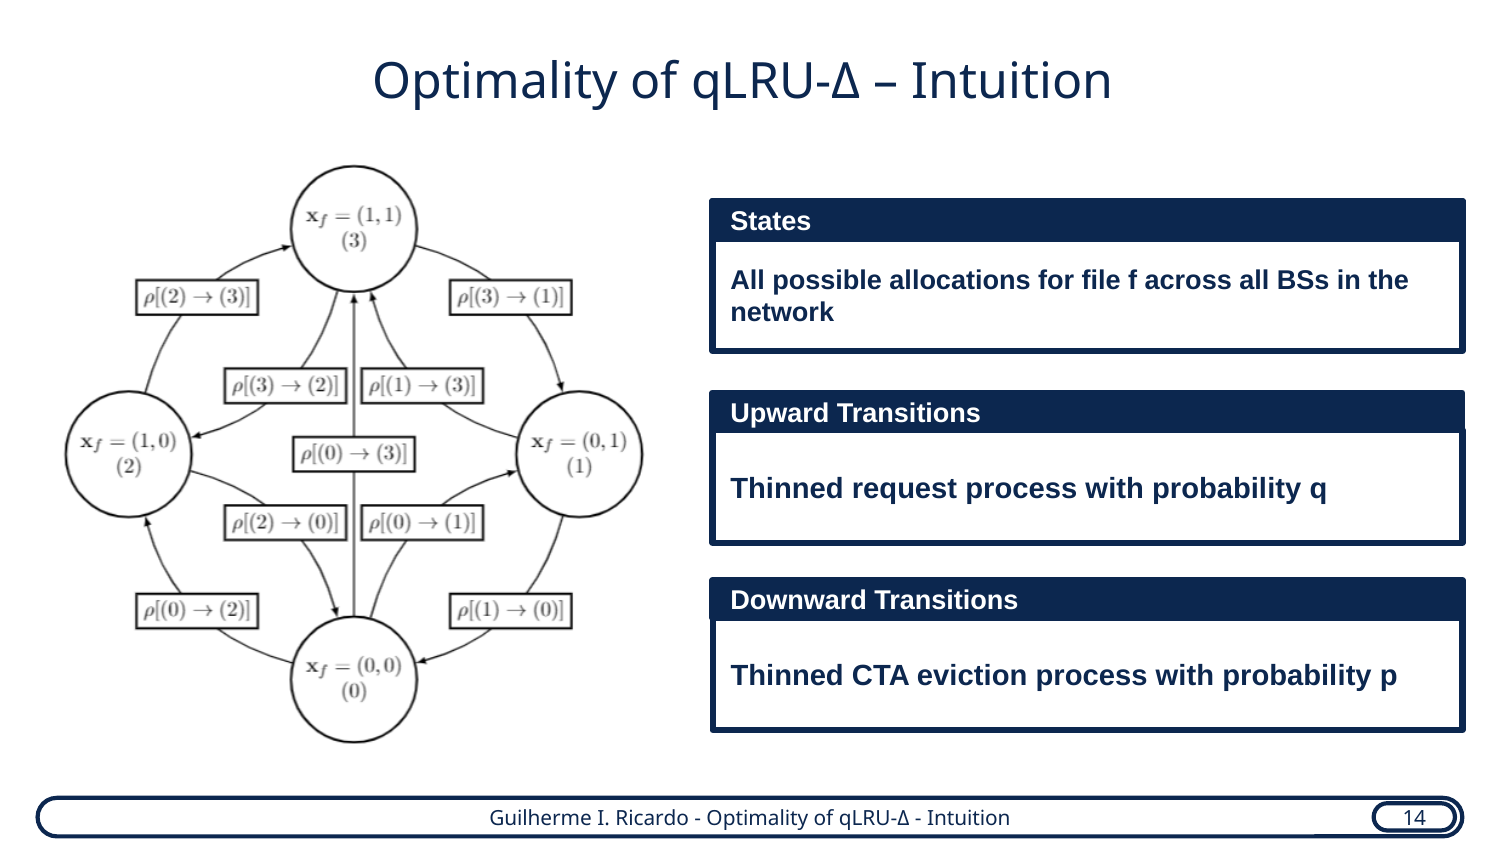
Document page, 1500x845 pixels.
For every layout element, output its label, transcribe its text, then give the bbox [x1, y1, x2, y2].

text_box Thinned CTA eviction process with probability p [712, 618, 1463, 731]
text_box Thinned request process with probability q [712, 431, 1463, 543]
text_box 14 [1373, 803, 1456, 831]
text_box Upward Transitions [712, 392, 1463, 431]
picture [45, 155, 665, 756]
text_box Downward Transitions [712, 580, 1463, 618]
text_box States [712, 201, 1463, 239]
text_box All possible allocations for file f across all BSs in the network [712, 239, 1463, 352]
title Optimality of qLRU-Δ – Intuition [75, 33, 1425, 175]
text_box Guilherme I. Ricardo - Optimality of qLRU-Δ - Intuition [37, 797, 1463, 837]
